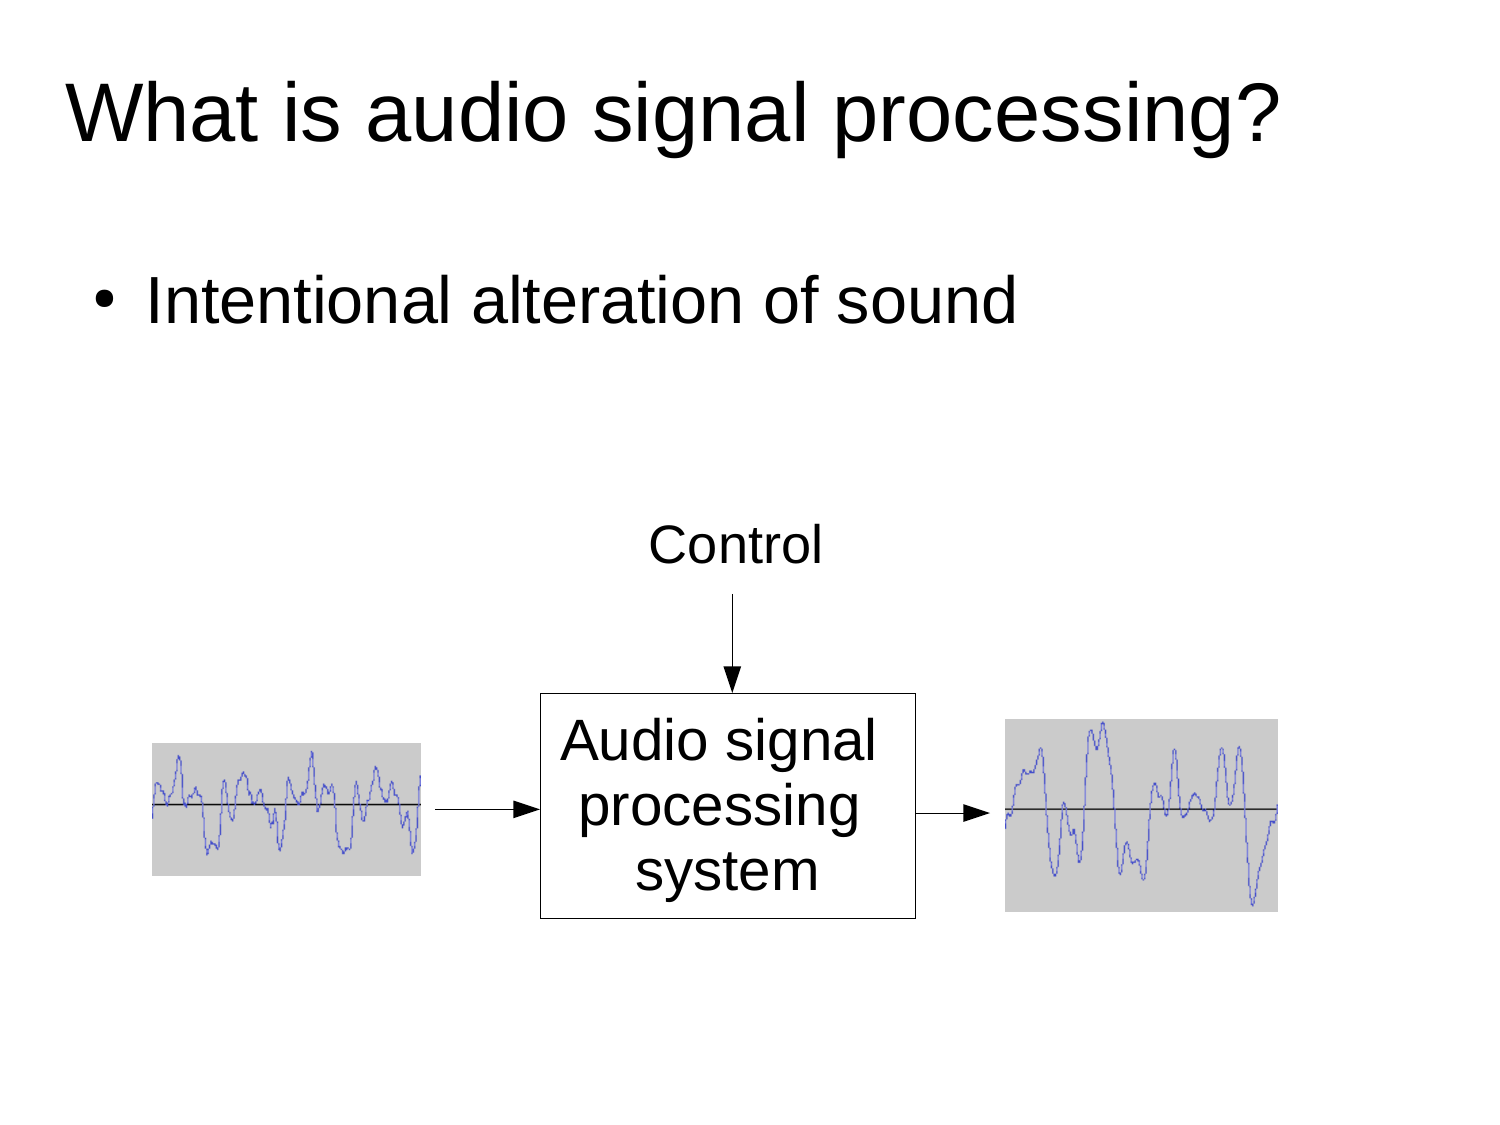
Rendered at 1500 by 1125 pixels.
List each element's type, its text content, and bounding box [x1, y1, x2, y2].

title What is audio signal processing? [64, 18, 1415, 207]
picture [1005, 719, 1278, 912]
text_box Control [634, 506, 839, 583]
text_box Audio signal processing system [540, 693, 916, 919]
list Intentional alteration of sound [75, 263, 1456, 376]
picture [152, 743, 421, 876]
